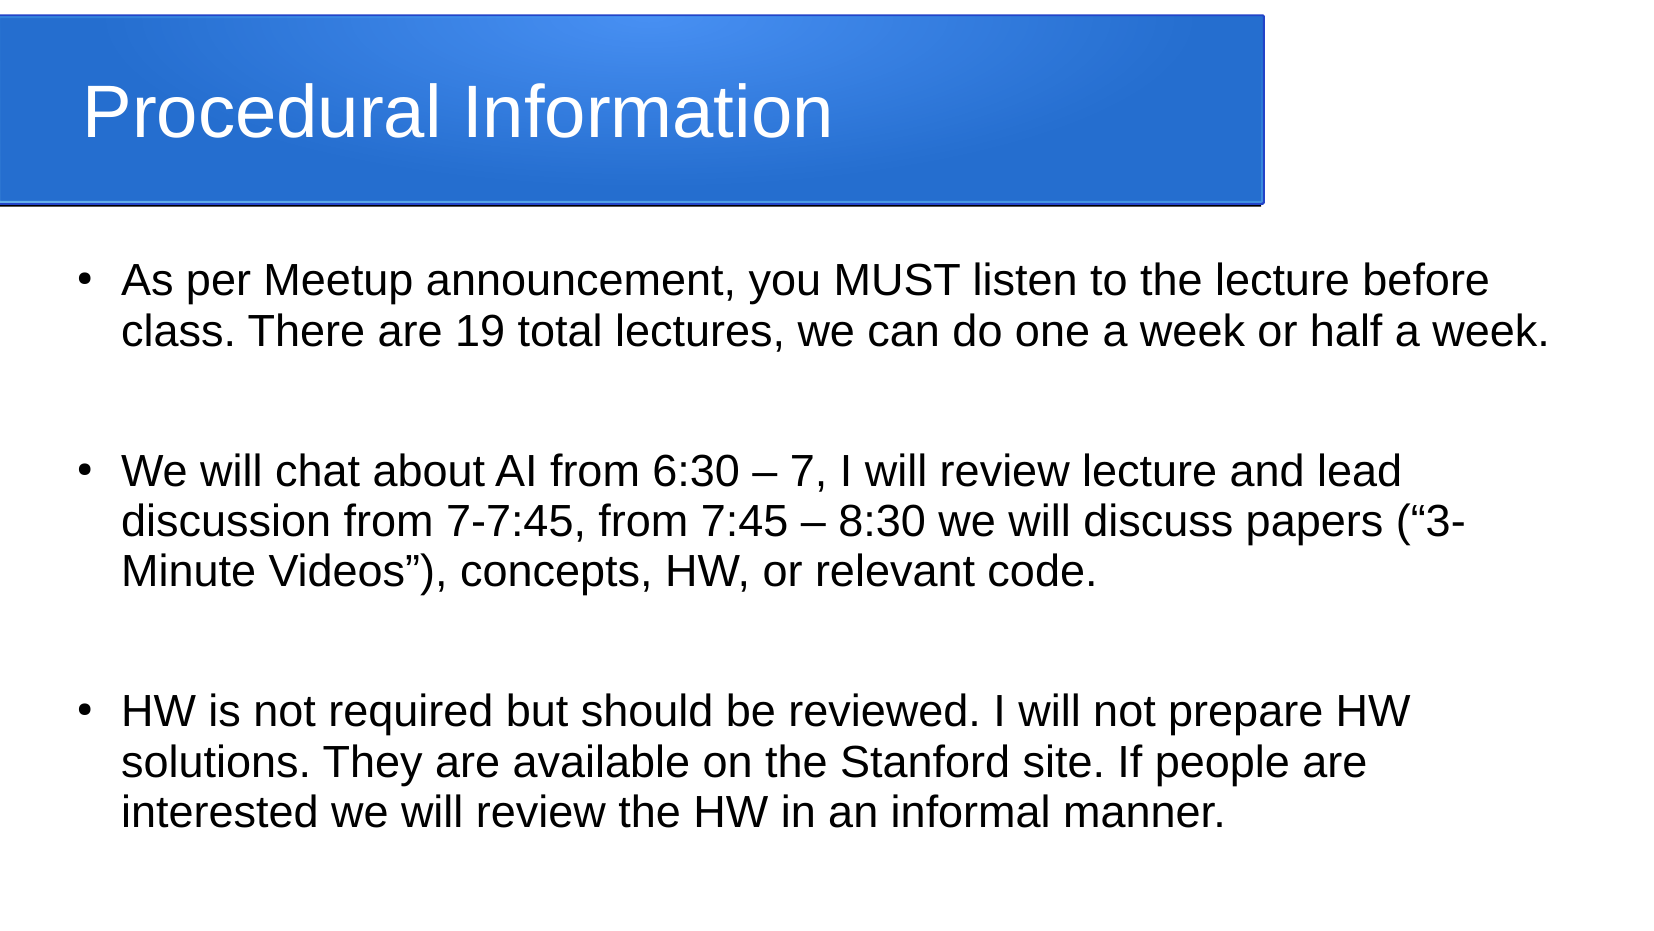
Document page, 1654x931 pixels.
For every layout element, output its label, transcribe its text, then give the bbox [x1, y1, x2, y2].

list As per Meetup announcement, you MUST listen to the lecture before class. There are 19 total lectures, we can do one a week or half a week. We will chat about AI from 6:30 – 7, I will review lecture and lead discussion from 7-7:45, from 7:45 – 8:30 we will discuss papers (“3-Minute Videos”), concepts, HW, or relevant code. HW is not required but should be reviewed. I will not prepare HW solutions. They are available on the Stanford site. If people are interested we will review the HW in an informal manner. [62, 255, 1551, 871]
title Procedural Information [82, 35, 1235, 189]
